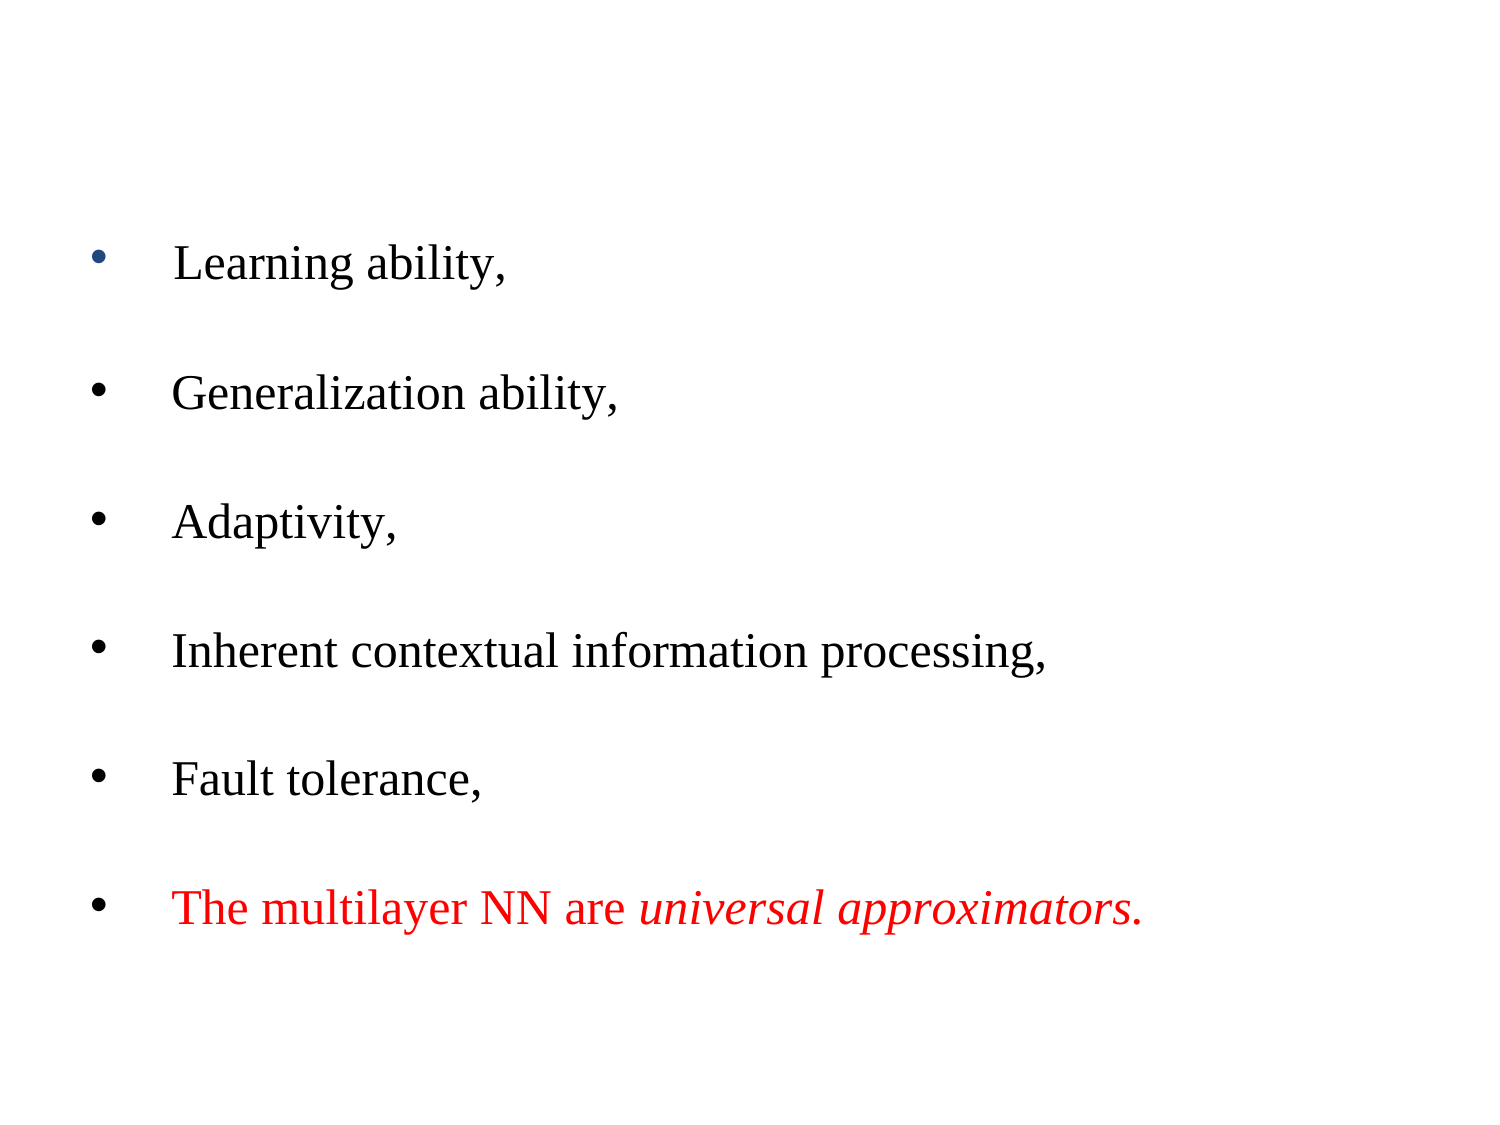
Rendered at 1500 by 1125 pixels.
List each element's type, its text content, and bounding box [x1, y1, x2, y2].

list Learning ability, Generalization ability, Adaptivity, Inherent contextual information processing, Fault tolerance, The multilayer NN are universal approximators. [75, 174, 1426, 1006]
